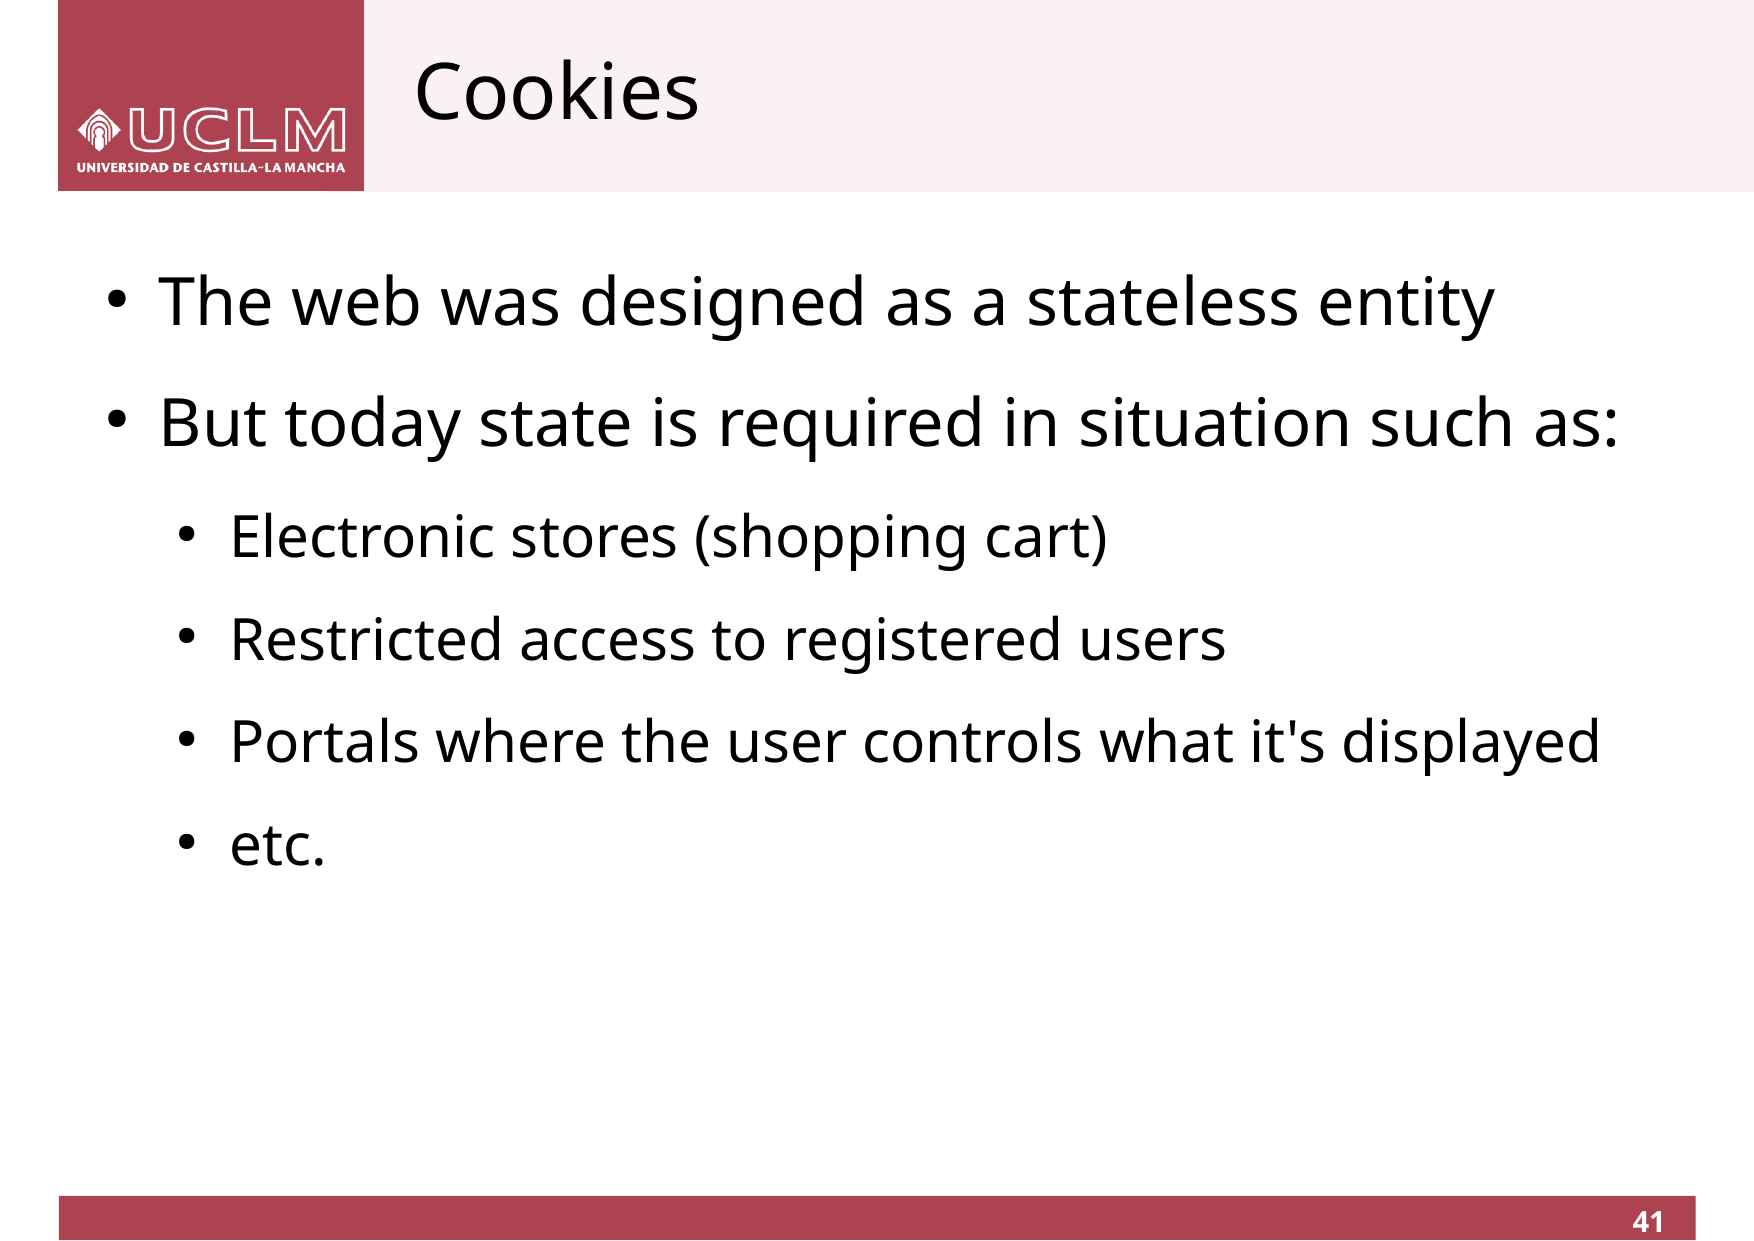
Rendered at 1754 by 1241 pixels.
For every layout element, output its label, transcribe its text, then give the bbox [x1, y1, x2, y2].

picture [58, 0, 364, 191]
list The web was designed as a stateless entity But today state is required in situation such as: Electronic stores (shopping cart) Restricted access to registered users Portals where the user controls what it's displayed etc. [87, 254, 1667, 974]
title Cookies [413, 0, 1667, 198]
